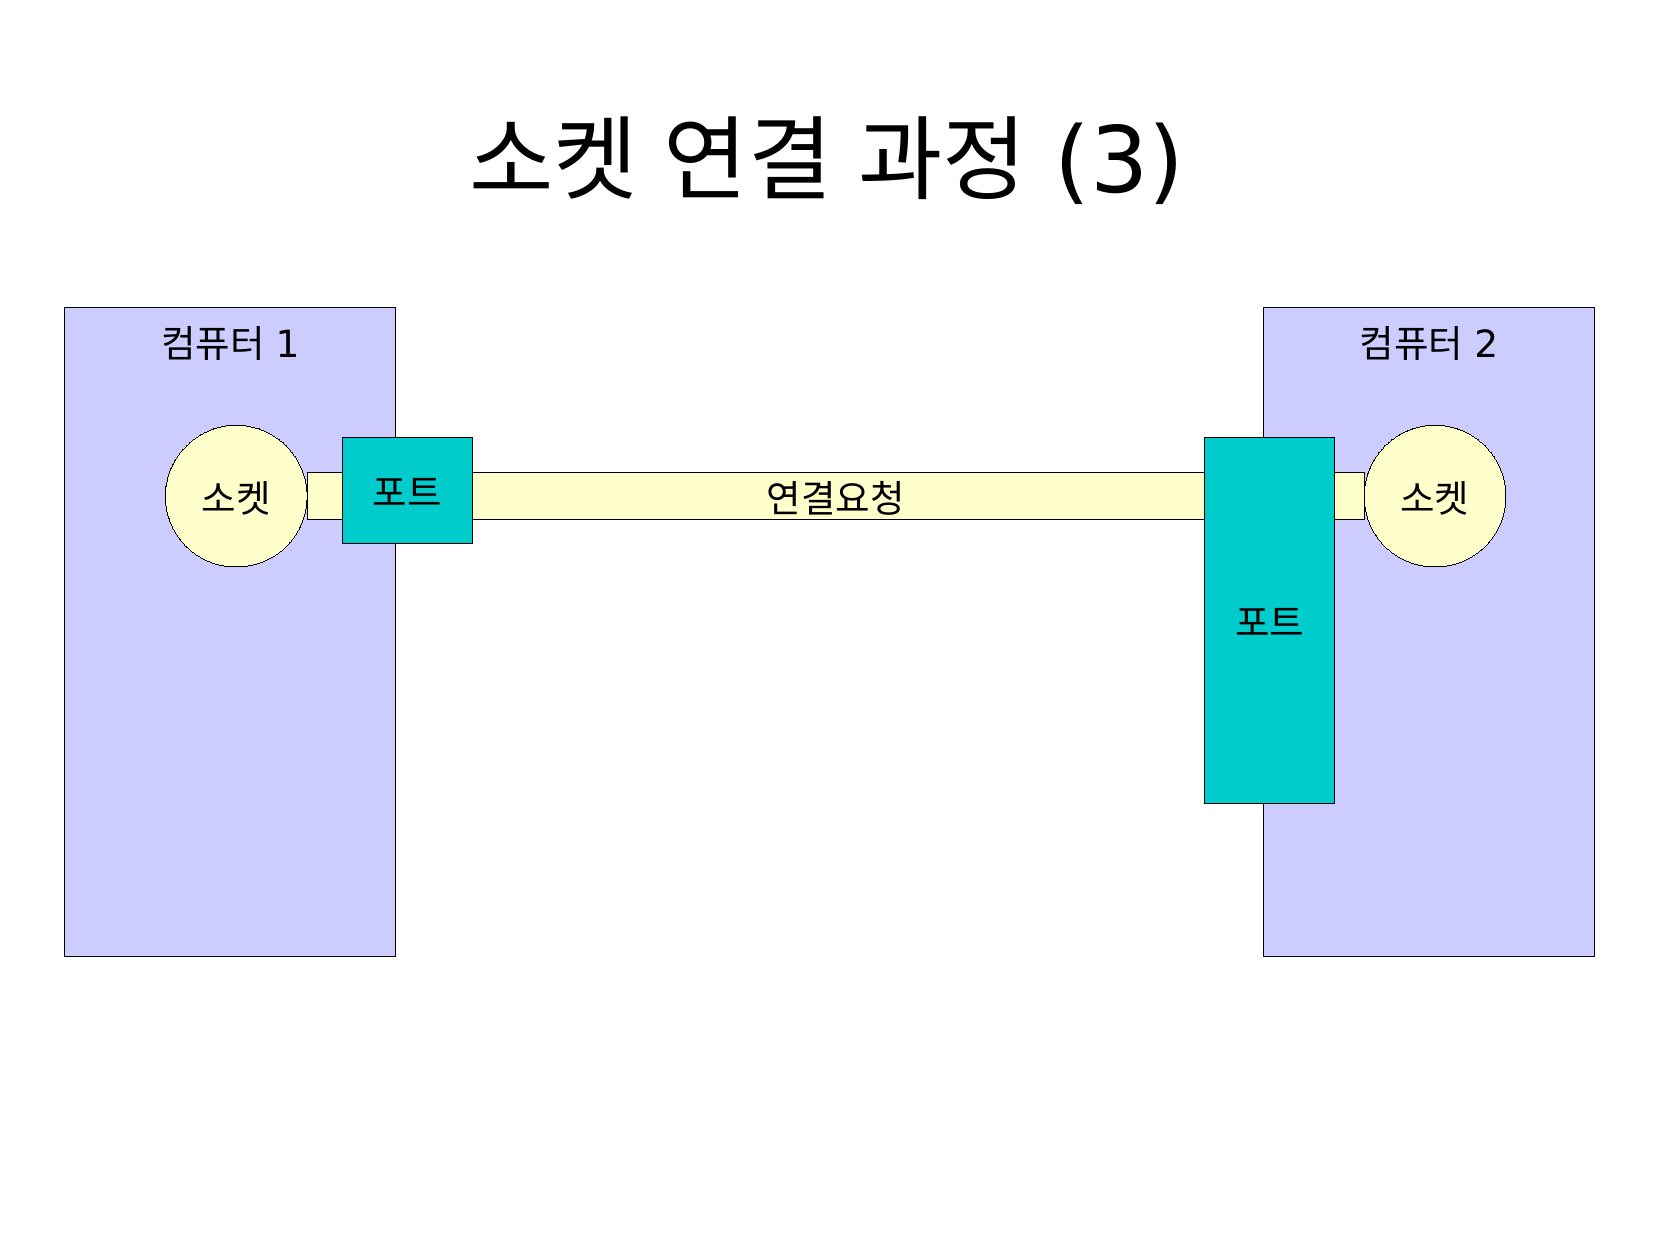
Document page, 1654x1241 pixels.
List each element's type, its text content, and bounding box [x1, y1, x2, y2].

text_box 컴퓨터1 [64, 307, 396, 957]
text_box 컴퓨터2 [1263, 307, 1595, 957]
text_box 연결요청 [307, 472, 342, 520]
text_box 포트 [342, 437, 473, 544]
text_box 소켓 [165, 425, 307, 567]
title 소켓 연결 과정(3) [82, 49, 1571, 257]
text_box 소켓 [1365, 425, 1506, 567]
text_box 연결요청 [1335, 472, 1365, 520]
text_box 연결요청 [473, 472, 1204, 520]
text_box 포트 [1204, 437, 1335, 804]
